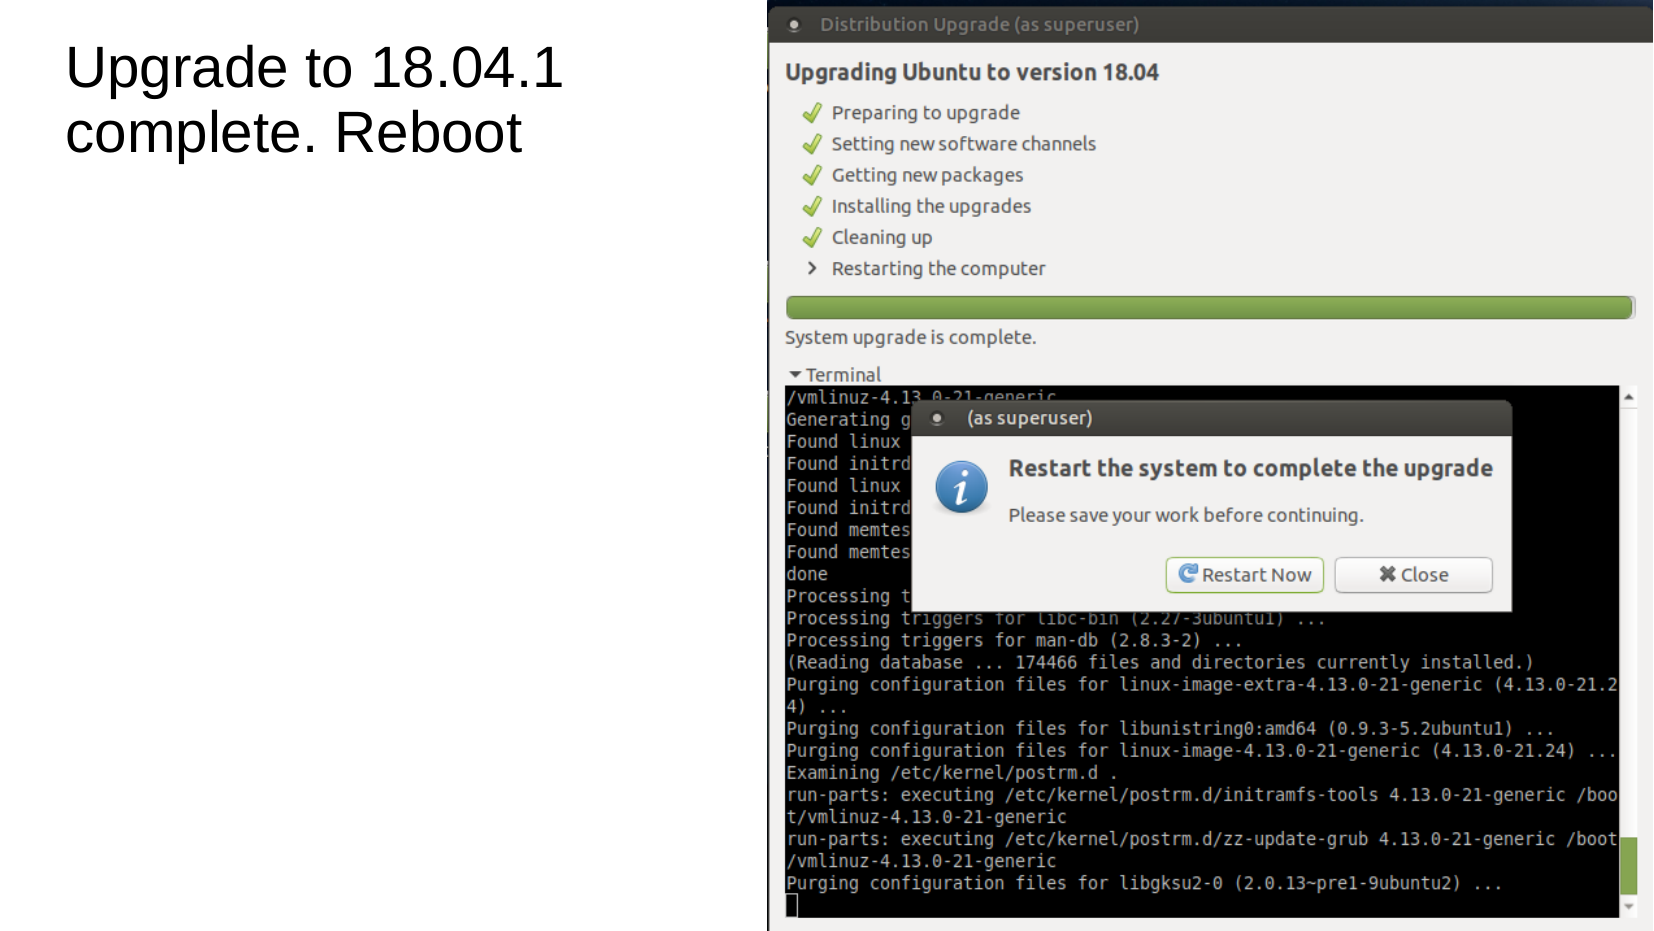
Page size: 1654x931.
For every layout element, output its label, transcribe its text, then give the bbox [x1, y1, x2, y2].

title Upgrade to 18.04.1 complete. Reboot [30, 35, 615, 296]
picture [767, 0, 1653, 931]
